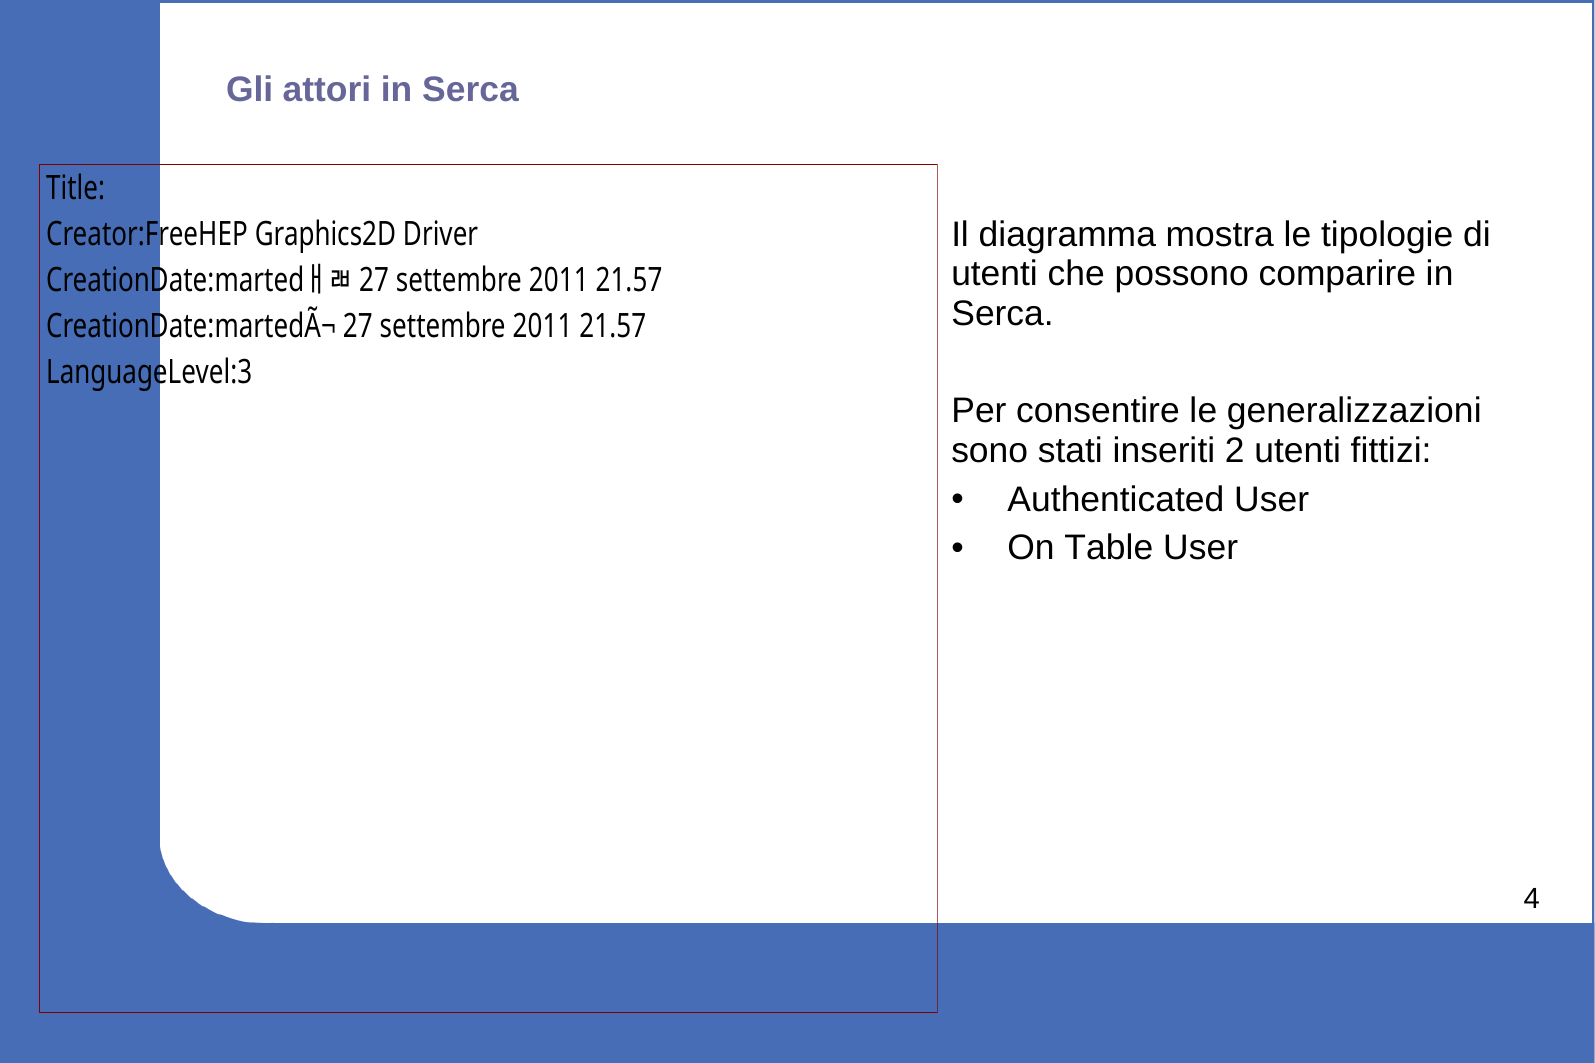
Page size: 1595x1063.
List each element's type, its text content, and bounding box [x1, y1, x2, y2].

title Gli attori in Serca [226, 23, 1538, 155]
list Il diagramma mostra le tipologie di utenti che possono comparire in Serca. Per consentire le generalizzazioni sono stati inseriti 2 utenti fittizi: Authenticated User On Table User [898, 165, 1539, 867]
picture [0, 0, 1595, 1063]
